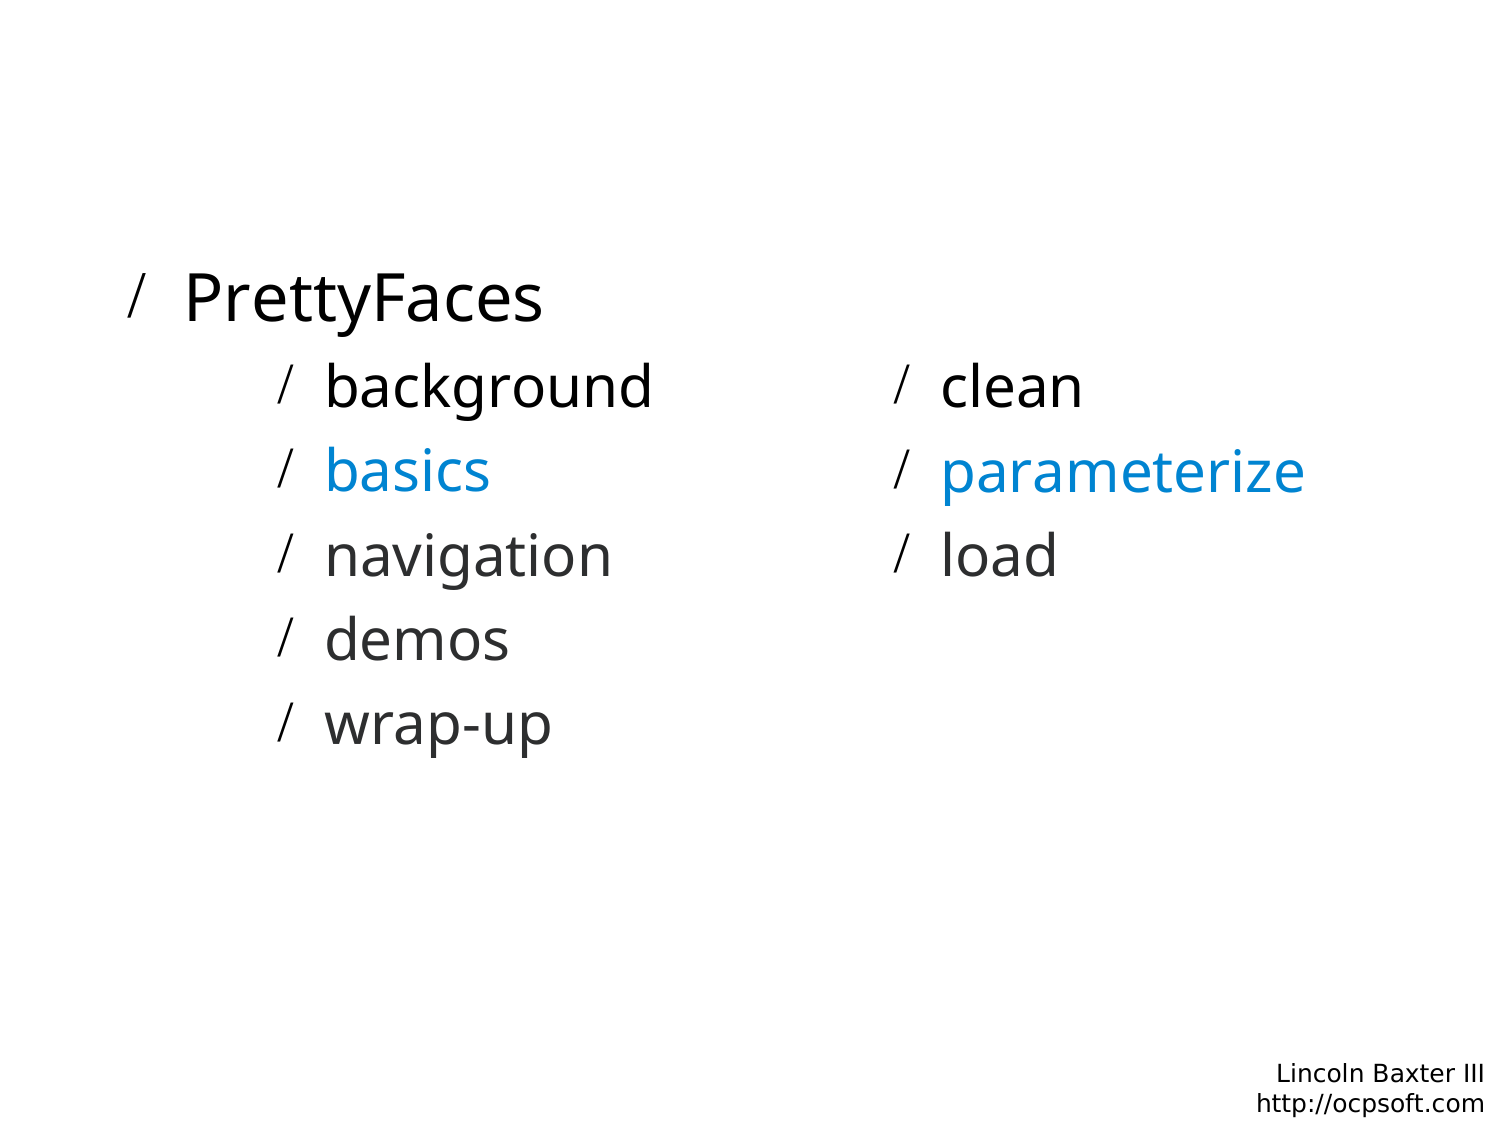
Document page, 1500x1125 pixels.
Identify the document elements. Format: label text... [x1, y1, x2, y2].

list PrettyFaces background basics navigation demos wrap-up [112, 149, 772, 893]
list clean parameterize load [728, 247, 1388, 698]
